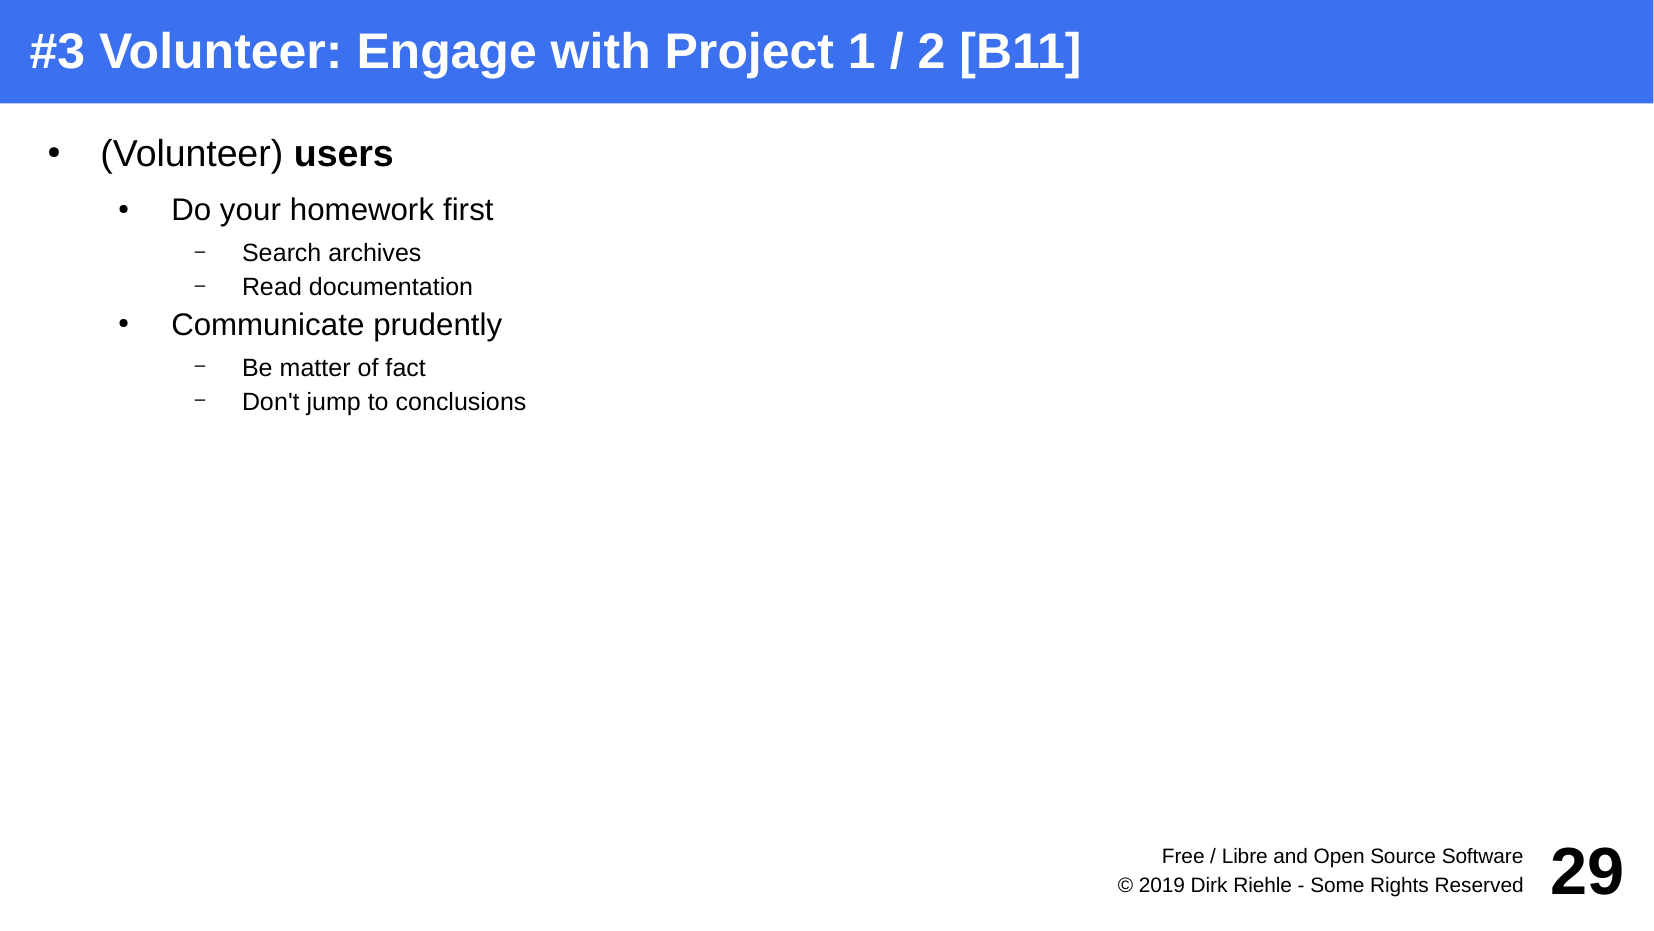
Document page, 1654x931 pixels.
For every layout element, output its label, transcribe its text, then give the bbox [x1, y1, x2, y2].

list (Volunteer) users Do your homework first Search archives Read documentation Communicate prudently Be matter of fact Don't jump to conclusions [29, 132, 1625, 813]
title #3 Volunteer: Engage with Project 1 / 2 [B11] [0, 0, 1654, 104]
